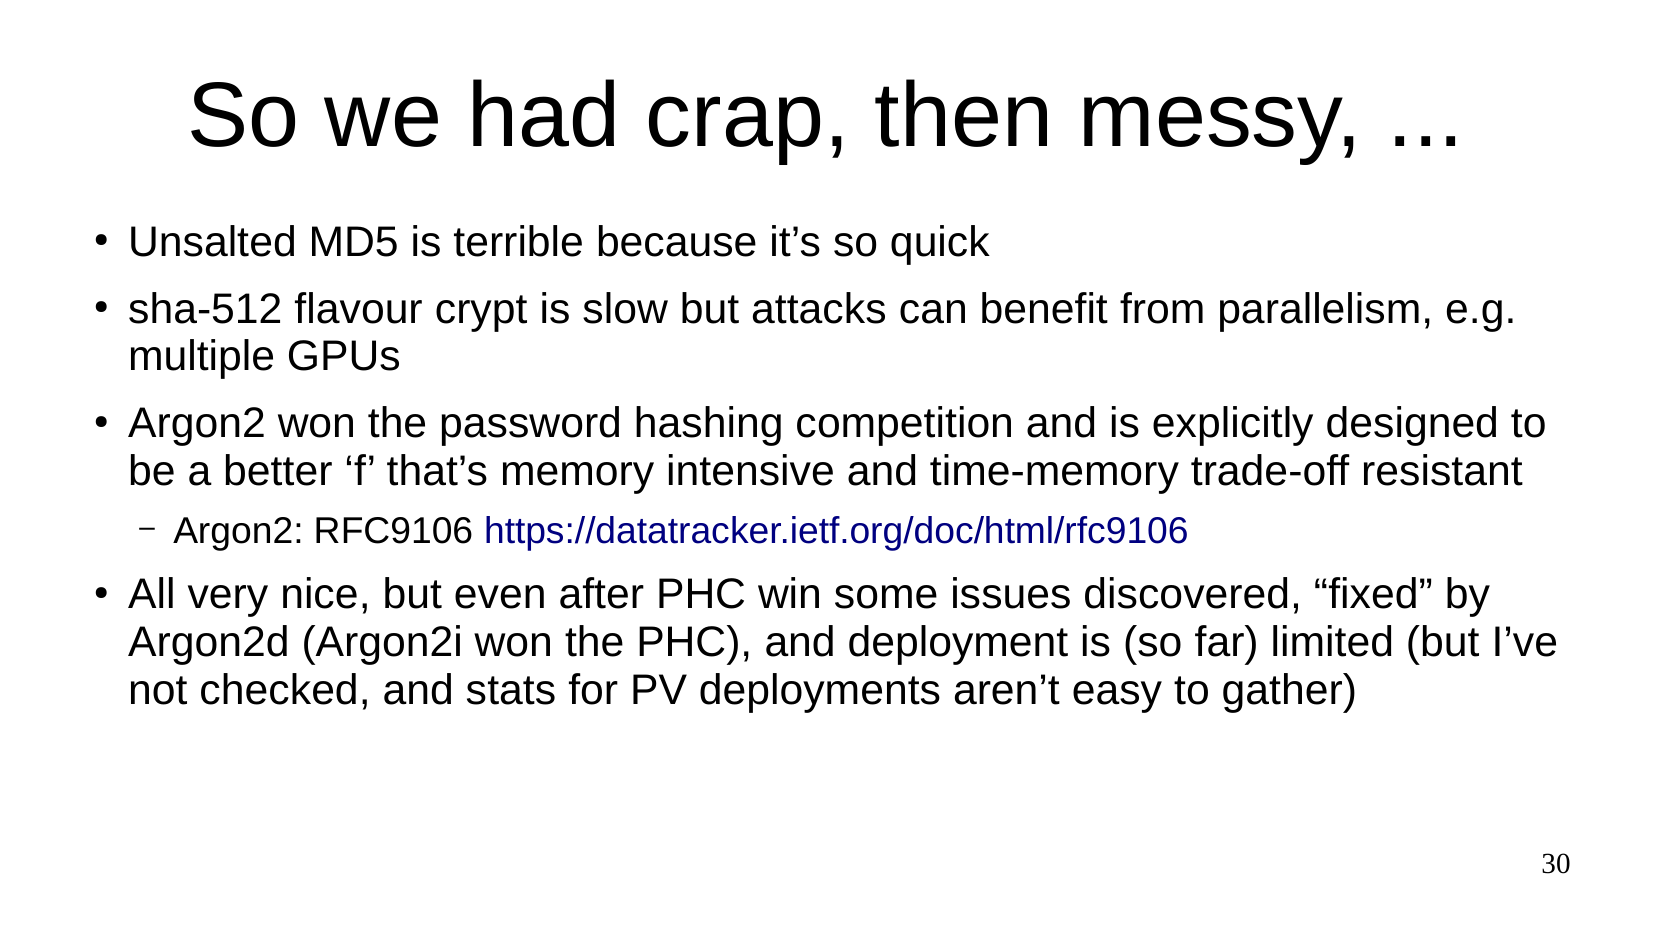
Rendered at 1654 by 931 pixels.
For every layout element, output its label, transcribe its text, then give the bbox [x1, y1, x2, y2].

list Unsalted MD5 is terrible because it’s so quick sha-512 flavour crypt is slow but attacks can benefit from parallelism, e.g. multiple GPUs Argon2 won the password hashing competition and is explicitly designed to be a better ‘f’ that’s memory intensive and time-memory trade-off resistant Argon2: RFC9106 https://datatracker.ietf.org/doc/html/rfc9106 All very nice, but even after PHC win some issues discovered, “fixed” by Argon2d (Argon2i won the PHC), and deployment is (so far) limited (but I’ve not checked, and stats for PV deployments aren’t easy to gather) [82, 217, 1571, 758]
title So we had crap, then messy, ... [82, 37, 1571, 193]
